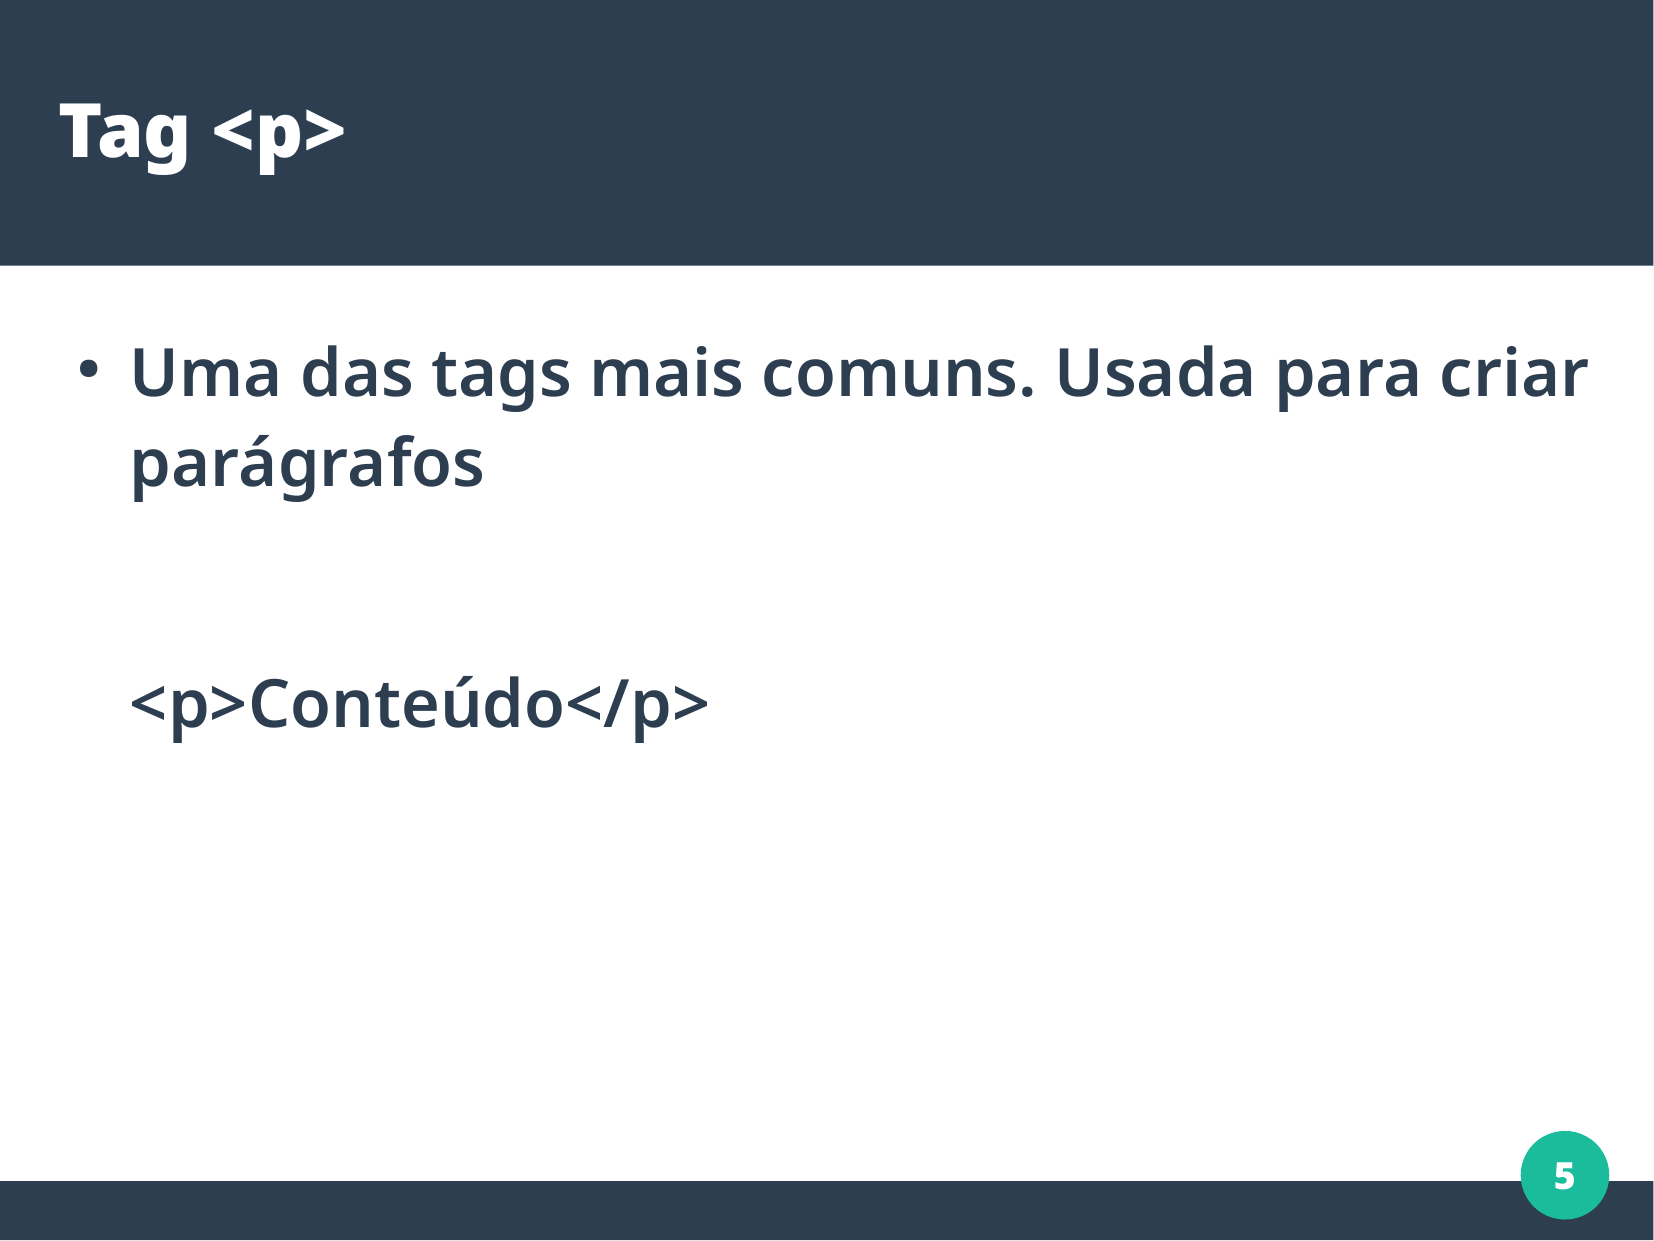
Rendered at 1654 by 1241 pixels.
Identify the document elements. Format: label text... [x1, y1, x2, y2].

title Tag <p> [59, 49, 1595, 207]
list Uma das tags mais comuns. Usada para criar parágrafos <p>Conteúdo</p> [59, 324, 1595, 1152]
